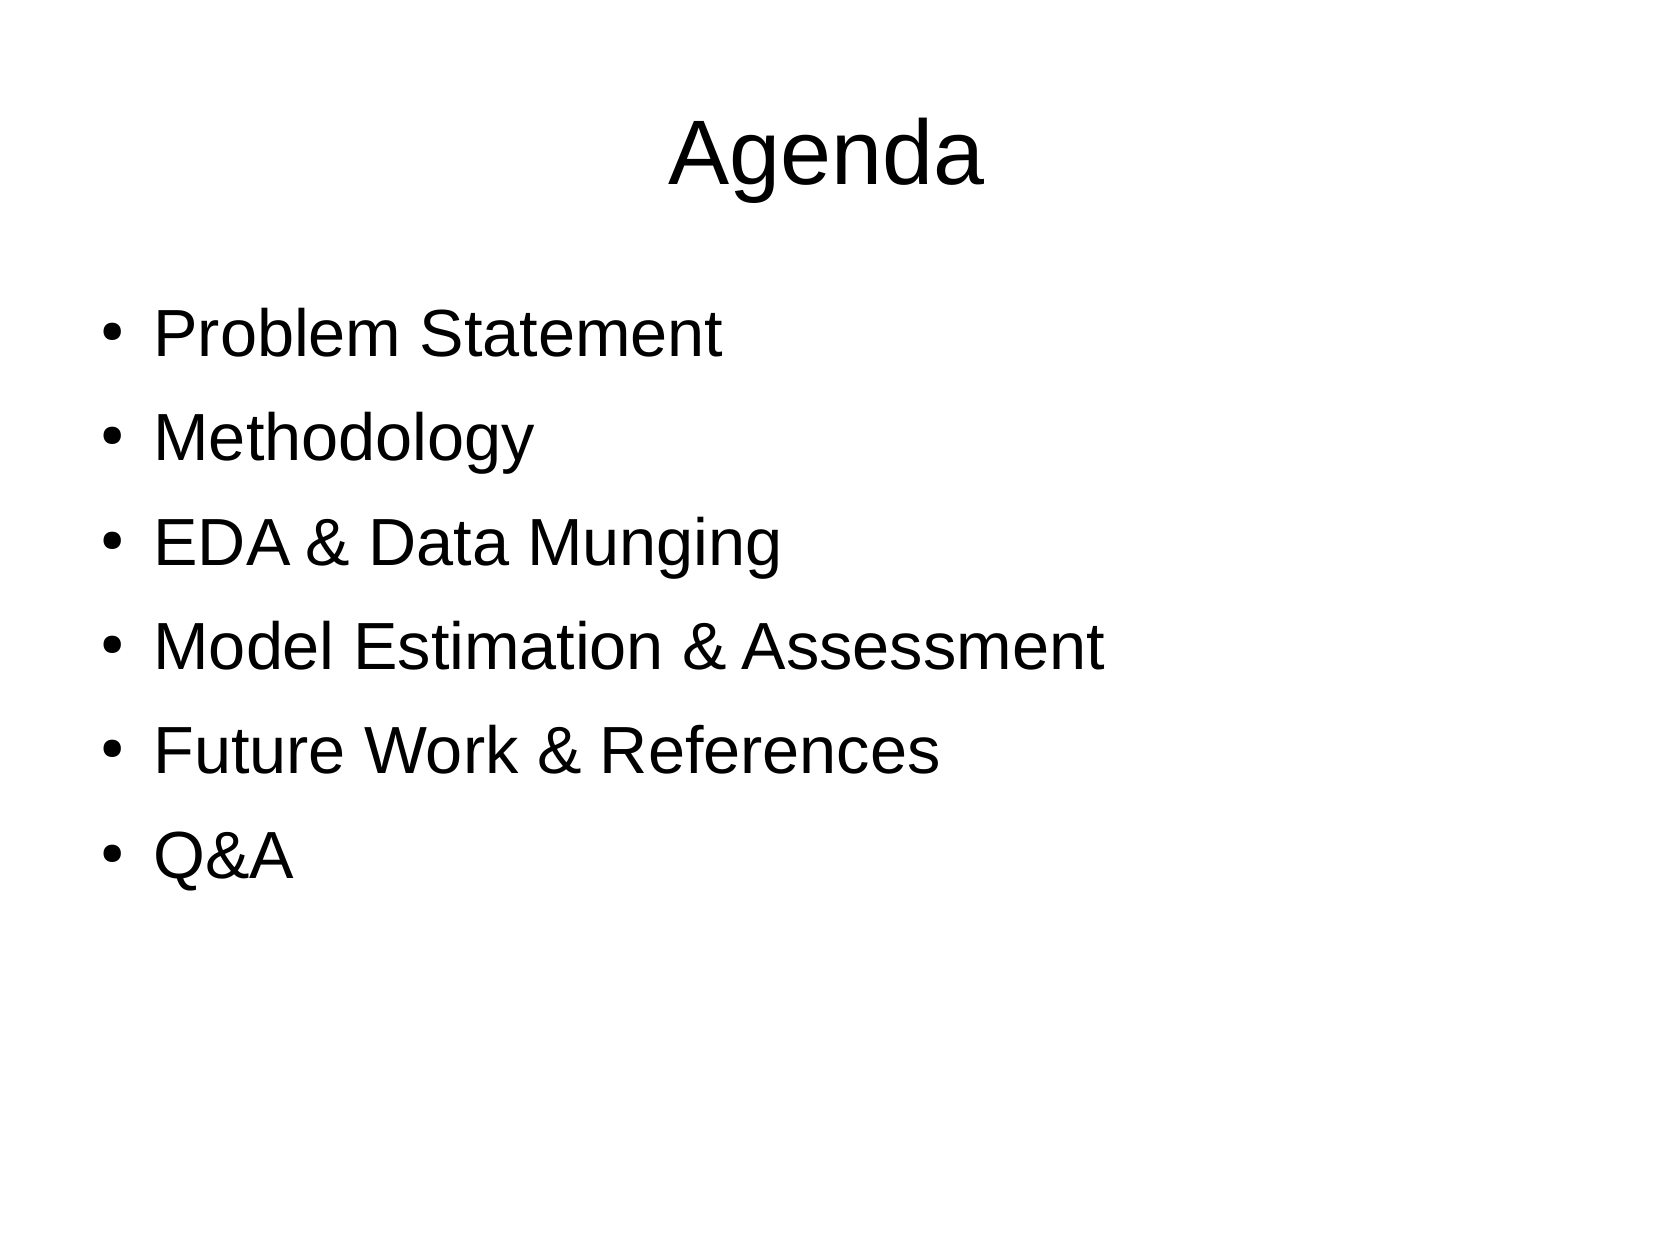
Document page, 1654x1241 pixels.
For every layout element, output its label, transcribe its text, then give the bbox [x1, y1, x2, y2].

list Problem Statement Methodology EDA & Data Munging Model Estimation & Assessment Future Work & References Q&A [82, 296, 1571, 1016]
title Agenda [82, 49, 1571, 257]
